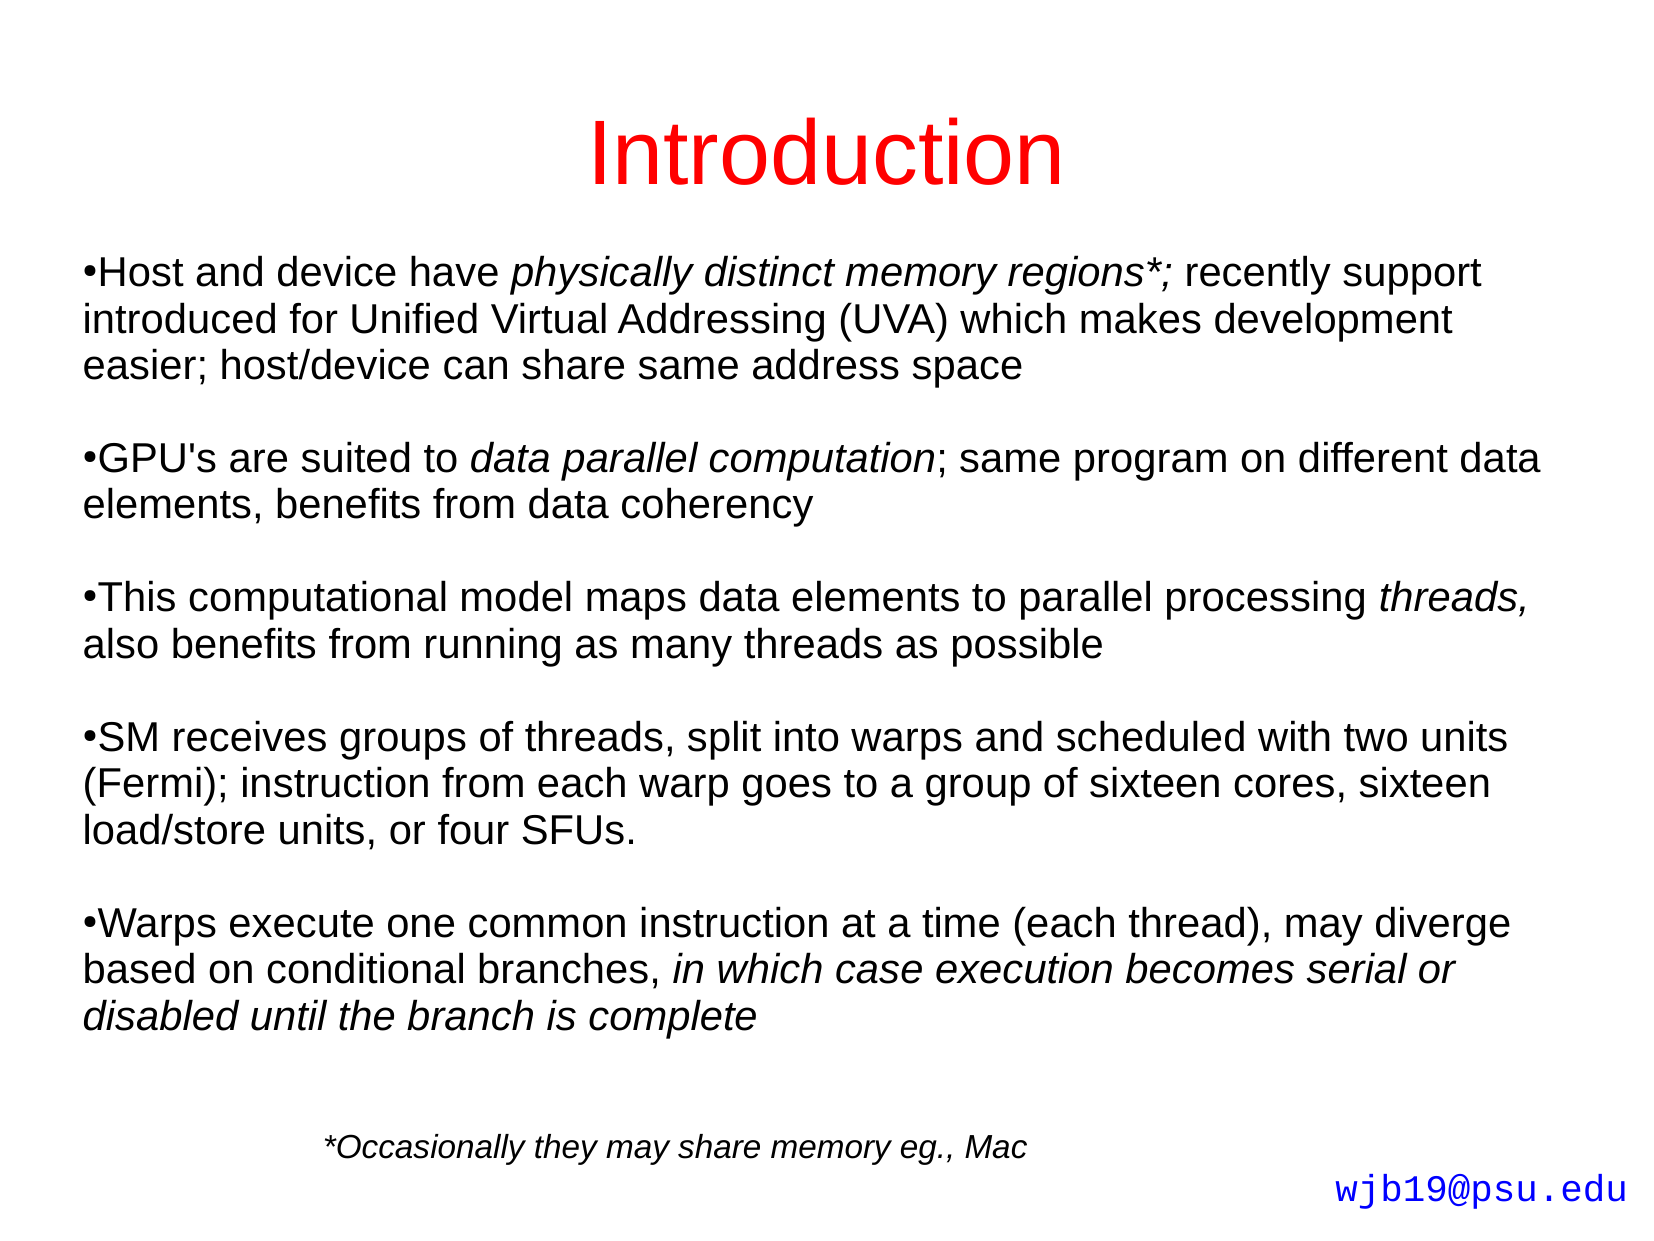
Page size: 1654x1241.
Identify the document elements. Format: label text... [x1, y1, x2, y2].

text_box wjb19@psu.edu [1320, 1162, 1643, 1220]
title Introduction [82, 49, 1571, 248]
subtitle Host and device have physically distinct memory regions*; recently support introduced for Unified Virtual Addressing (UVA) which makes development easier; host/device can share same address space GPU's are suited to data parallel computation; same program on different data elements, benefits from data coherency This computational model maps data elements to parallel processing threads, also benefits from running as many threads as possible SM receives groups of threads, split into warps and scheduled with two units (Fermi); instruction from each warp goes to a group of sixteen cores, sixteen load/store units, or four SFUs. Warps execute one common instruction at a time (each thread), may diverge based on conditional branches, in which case execution becomes serial or disabled until the branch is complete [82, 248, 1571, 1068]
text_box *Occasionally they may share memory eg., Mac [322, 1123, 1231, 1171]
